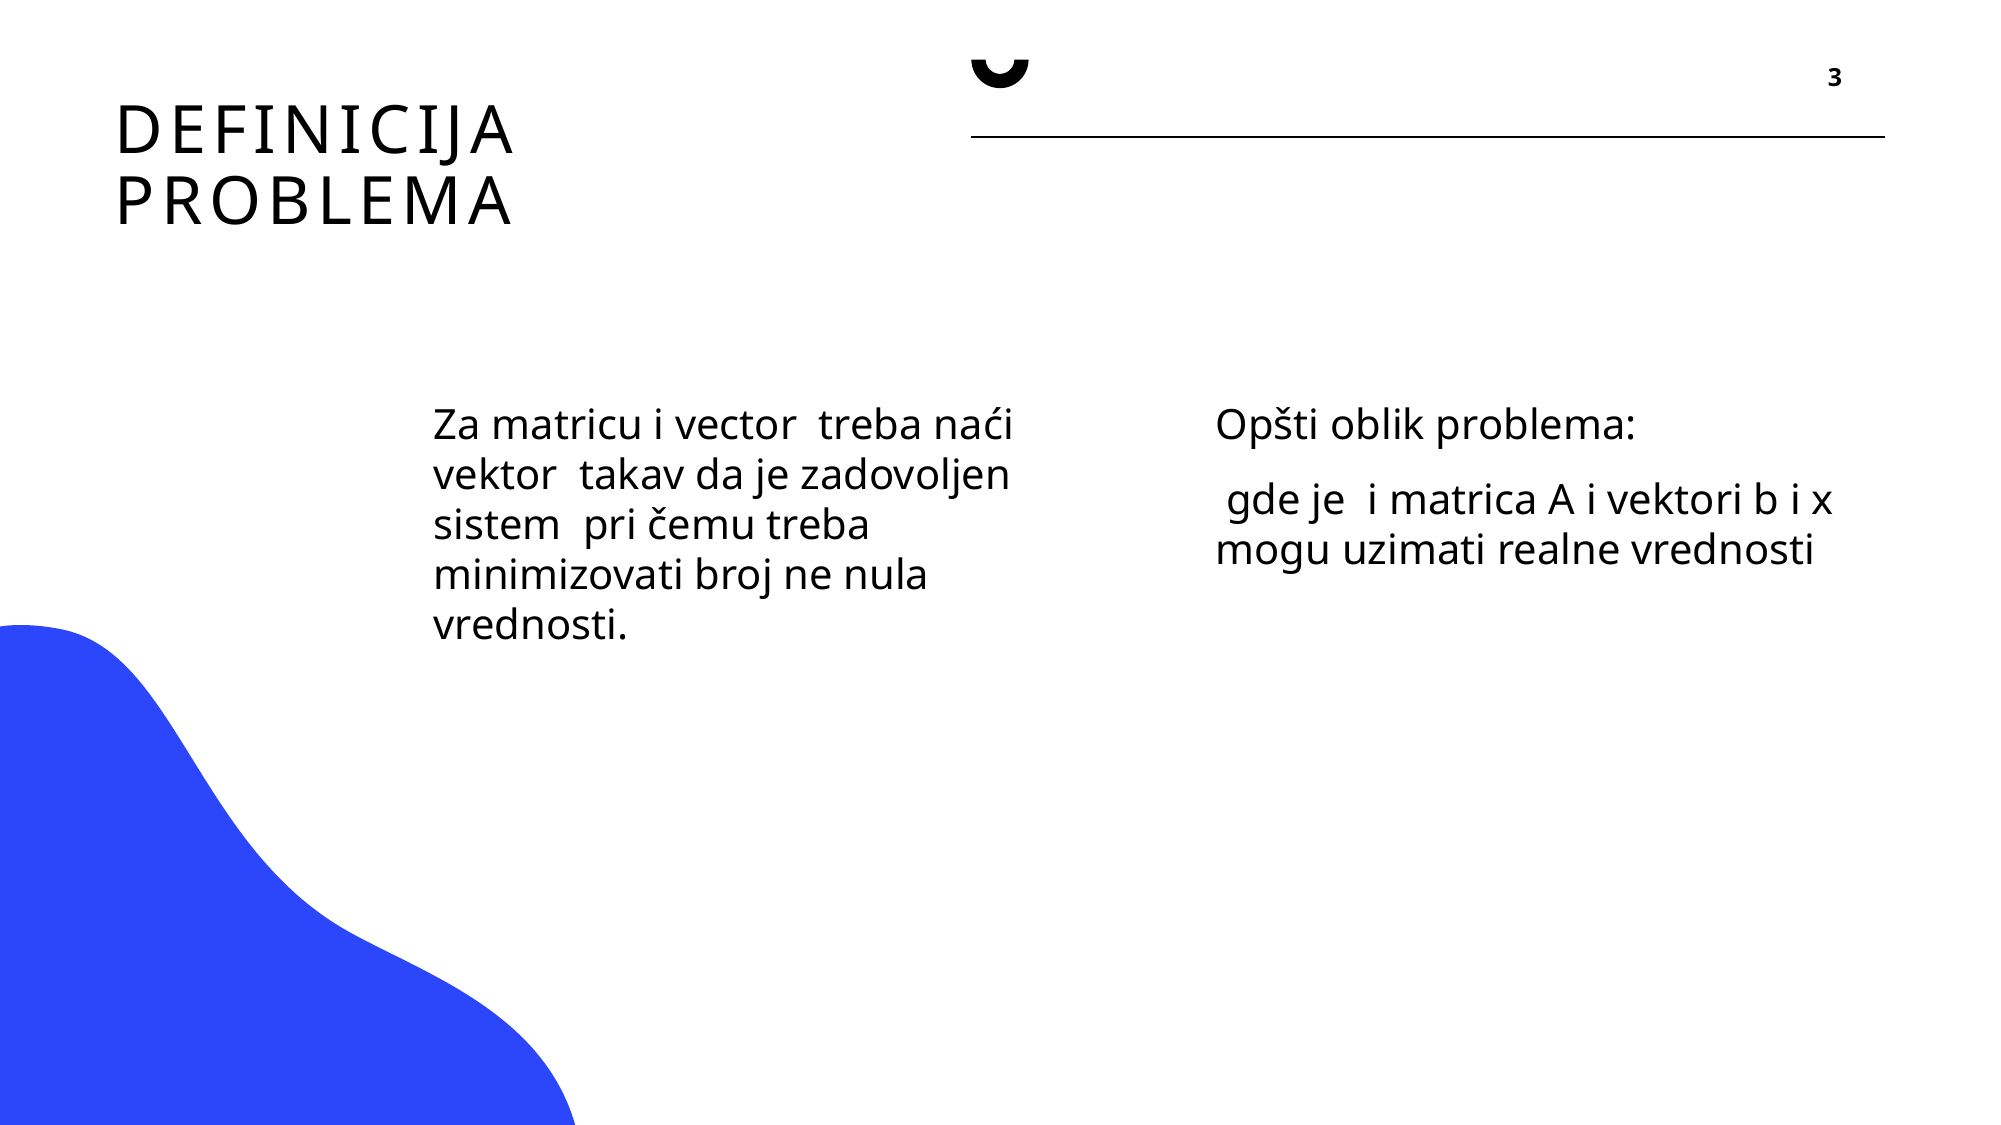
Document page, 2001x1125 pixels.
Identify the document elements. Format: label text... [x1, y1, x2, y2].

list Za matricu i vector treba naći vektor takav da je zadovoljen sistem pri čemu treba minimizovati broj ne nula vrednosti. [418, 390, 1123, 1106]
text_box [1827, 25, 1886, 103]
title Definicija problema [114, 88, 933, 385]
list Opšti oblik problema: gde je i matrica A i vektori b i x mogu uzimati realne vrednosti [1200, 390, 1885, 1106]
